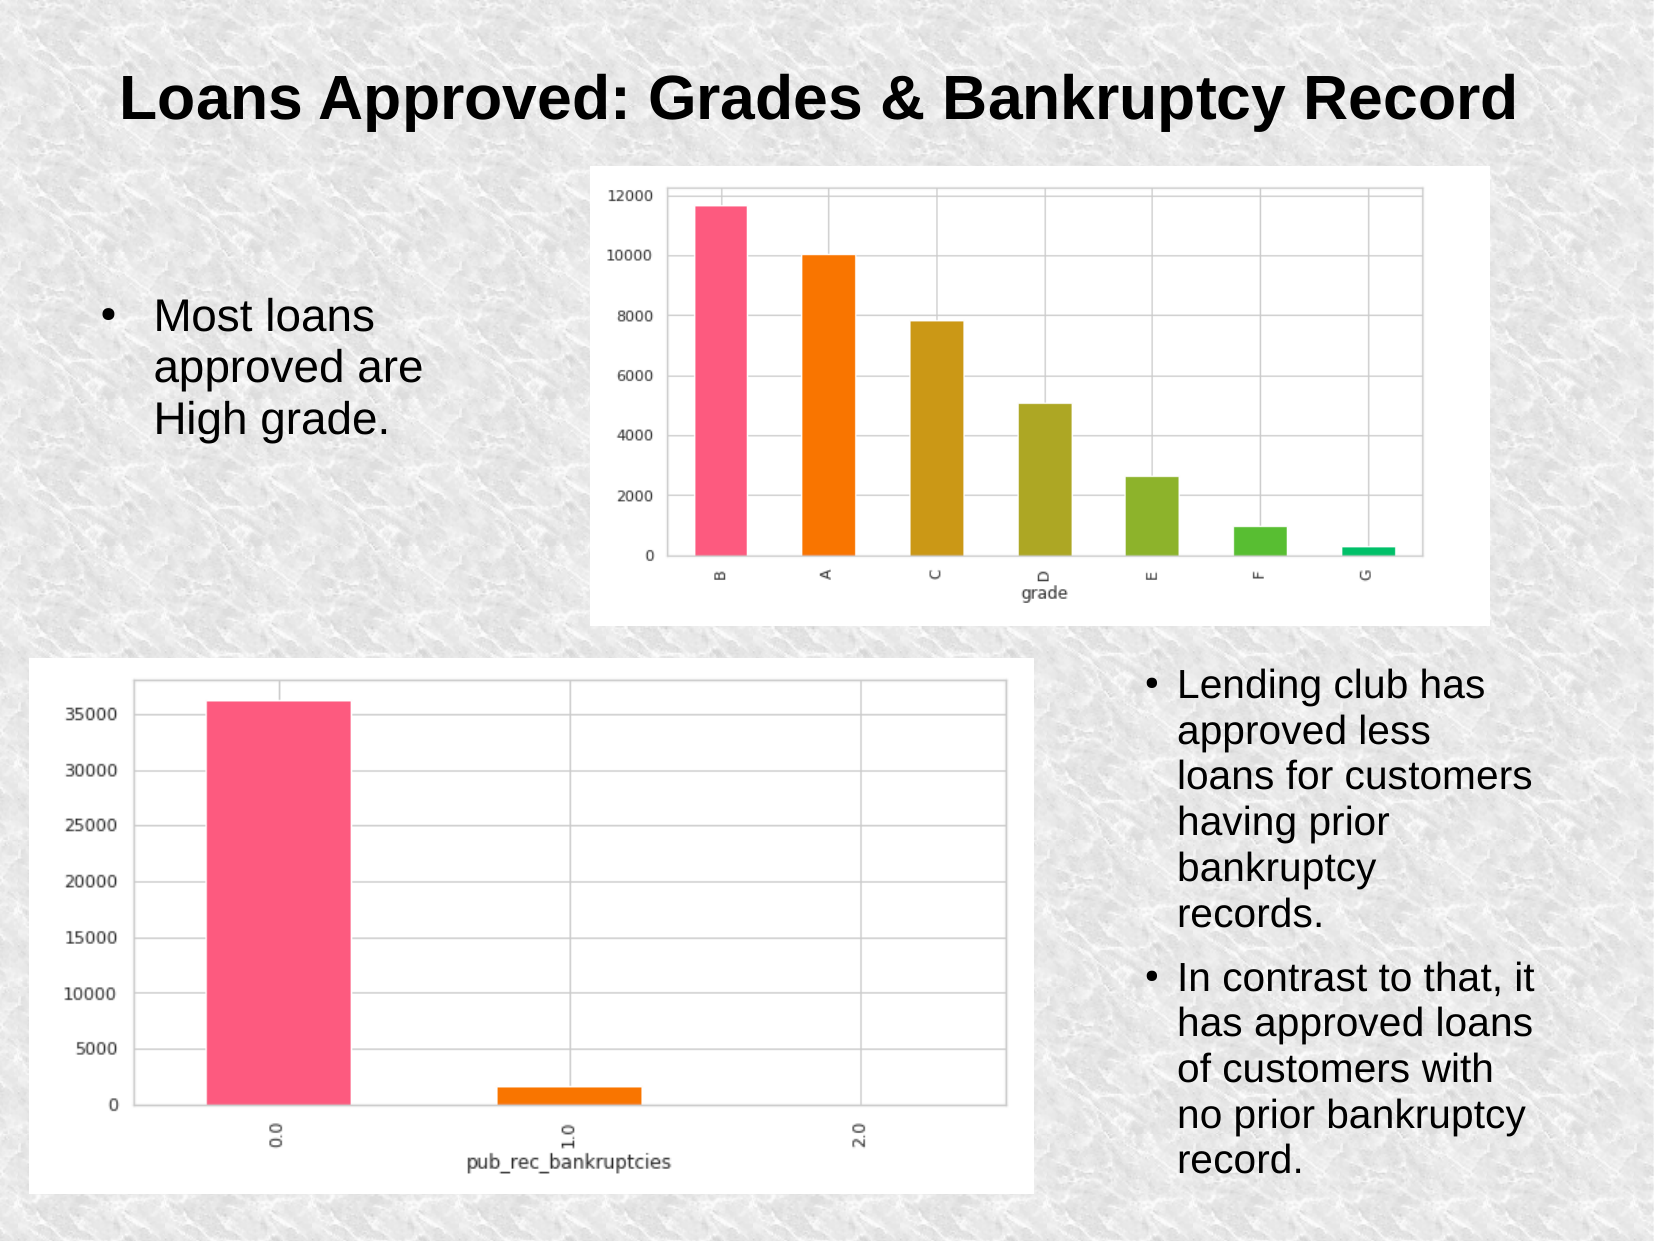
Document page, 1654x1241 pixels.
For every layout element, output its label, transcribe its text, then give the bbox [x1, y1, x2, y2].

picture [0, 0, 1654, 1241]
list Most loans approved are High grade. [82, 290, 497, 591]
title Loans Approved: Grades & Bankruptcy Record [68, 18, 1593, 171]
list Lending club has approved less loans for customers having prior bankruptcy records. In contrast to that, it has approved loans of customers with no prior bankruptcy record. [1133, 661, 1536, 1184]
